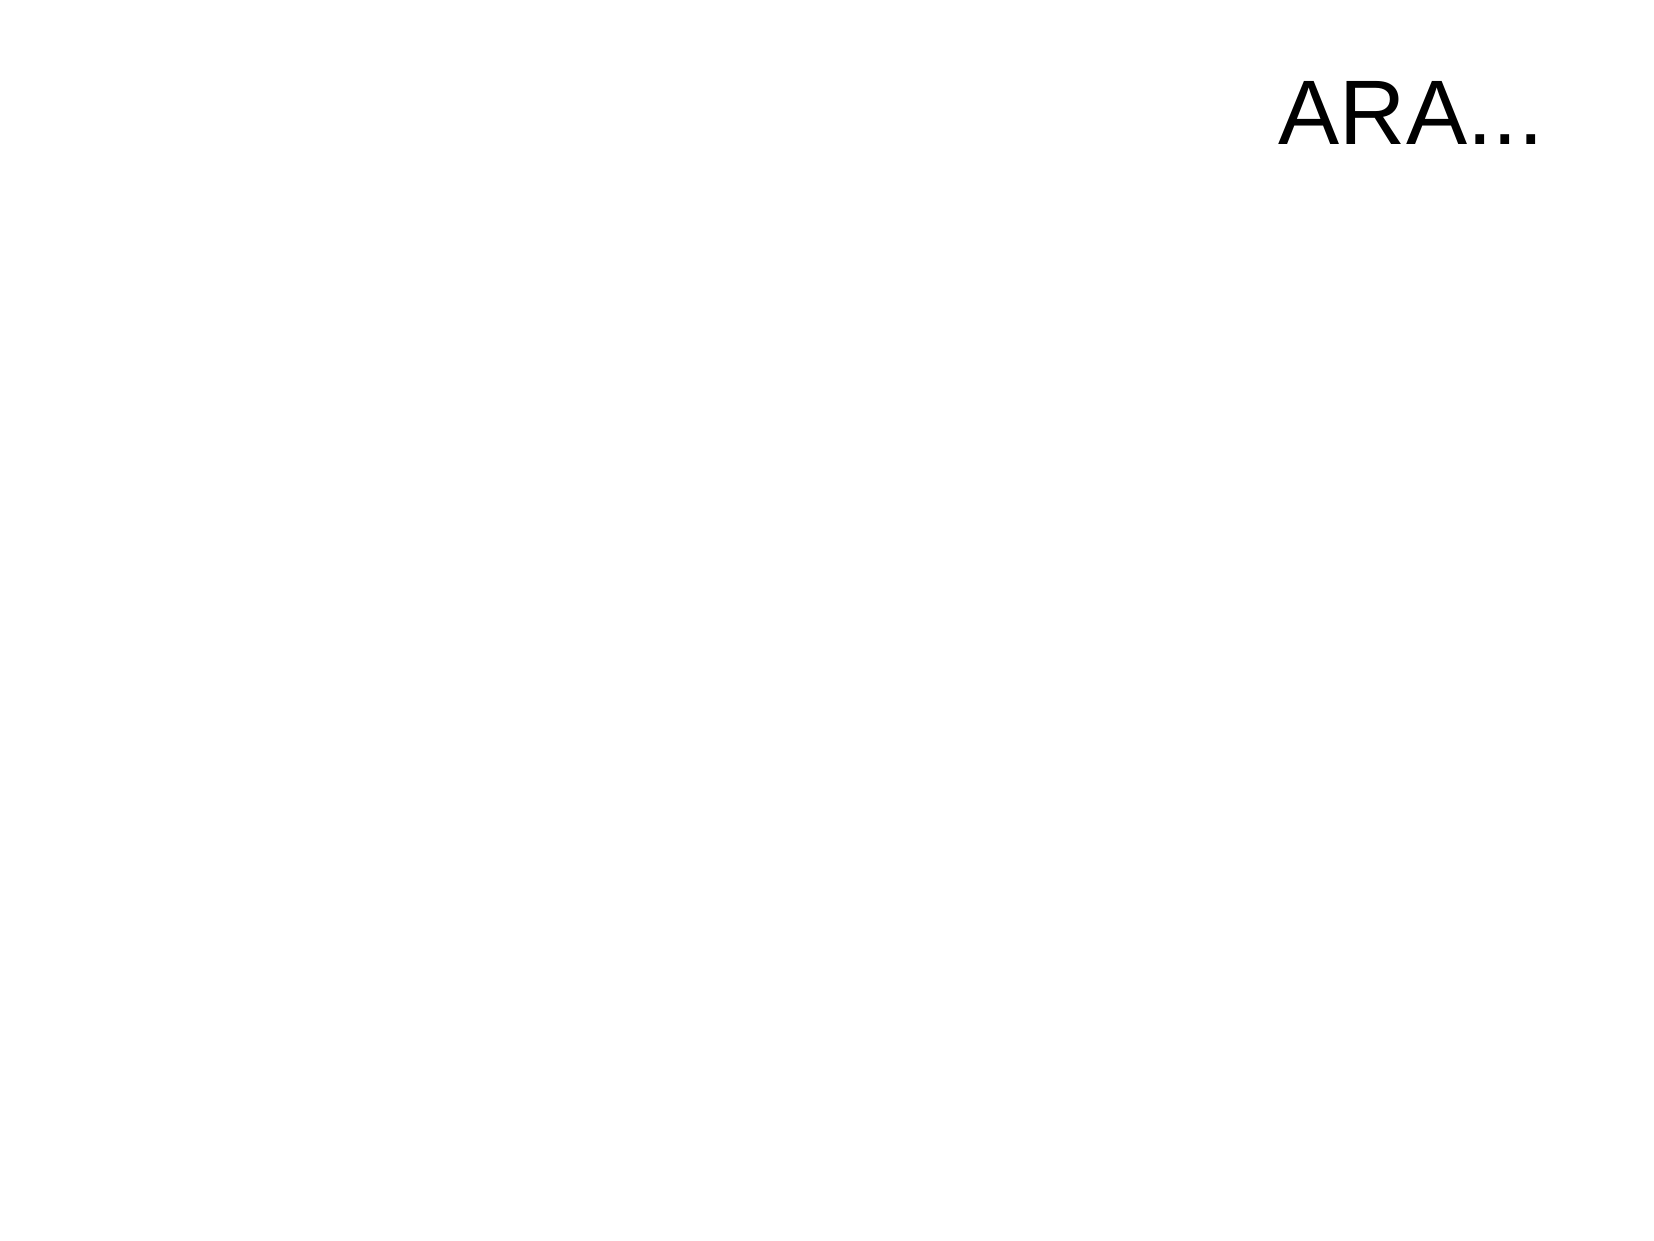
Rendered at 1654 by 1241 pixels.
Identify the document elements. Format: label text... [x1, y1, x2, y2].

title ARA... [1181, 25, 1642, 201]
